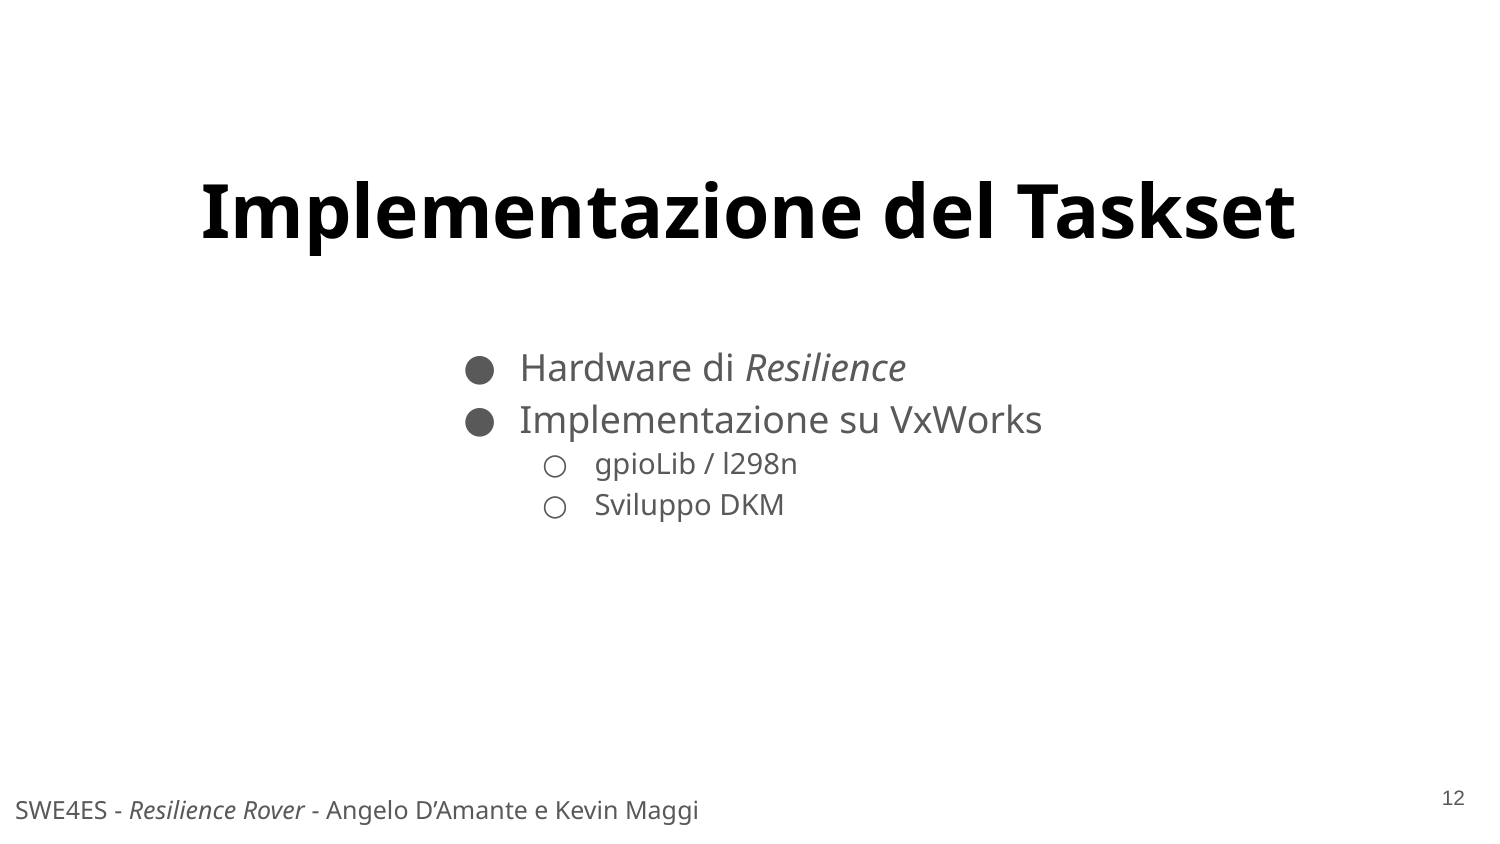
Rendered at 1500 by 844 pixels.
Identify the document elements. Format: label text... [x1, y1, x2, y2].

slide_number <number> [1389, 764, 1480, 830]
list Hardware di Resilience Implementazione su VxWorks gpioLib / l298n Sviluppo DKM [429, 322, 1071, 719]
title Implementazione del Taskset [51, 139, 1449, 278]
